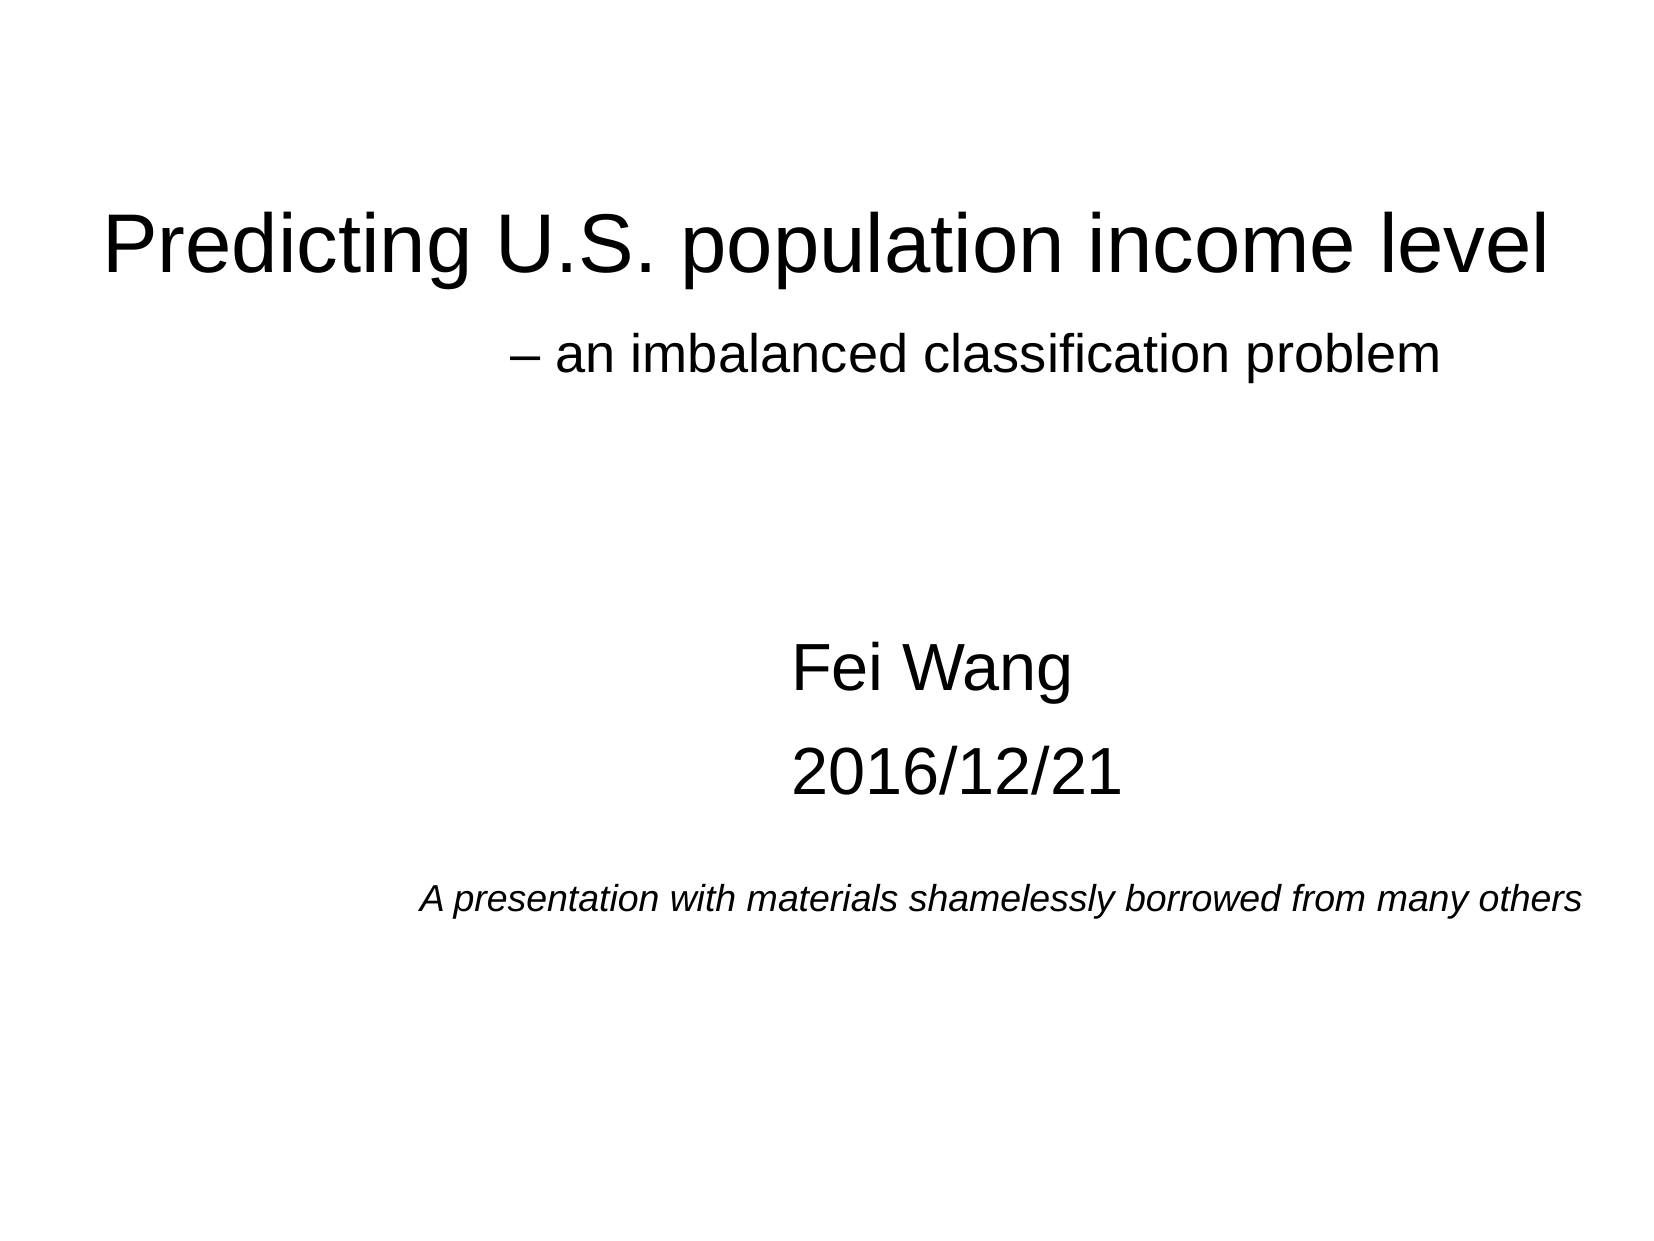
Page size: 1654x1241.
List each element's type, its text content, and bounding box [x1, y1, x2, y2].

list Fei Wang 2016/12/21 [82, 630, 1571, 1010]
title Predicting U.S. population income level – an imbalanced classification problem [82, 49, 1571, 541]
text_box A presentation with materials shamelessly borrowed from many others [405, 870, 1606, 969]
